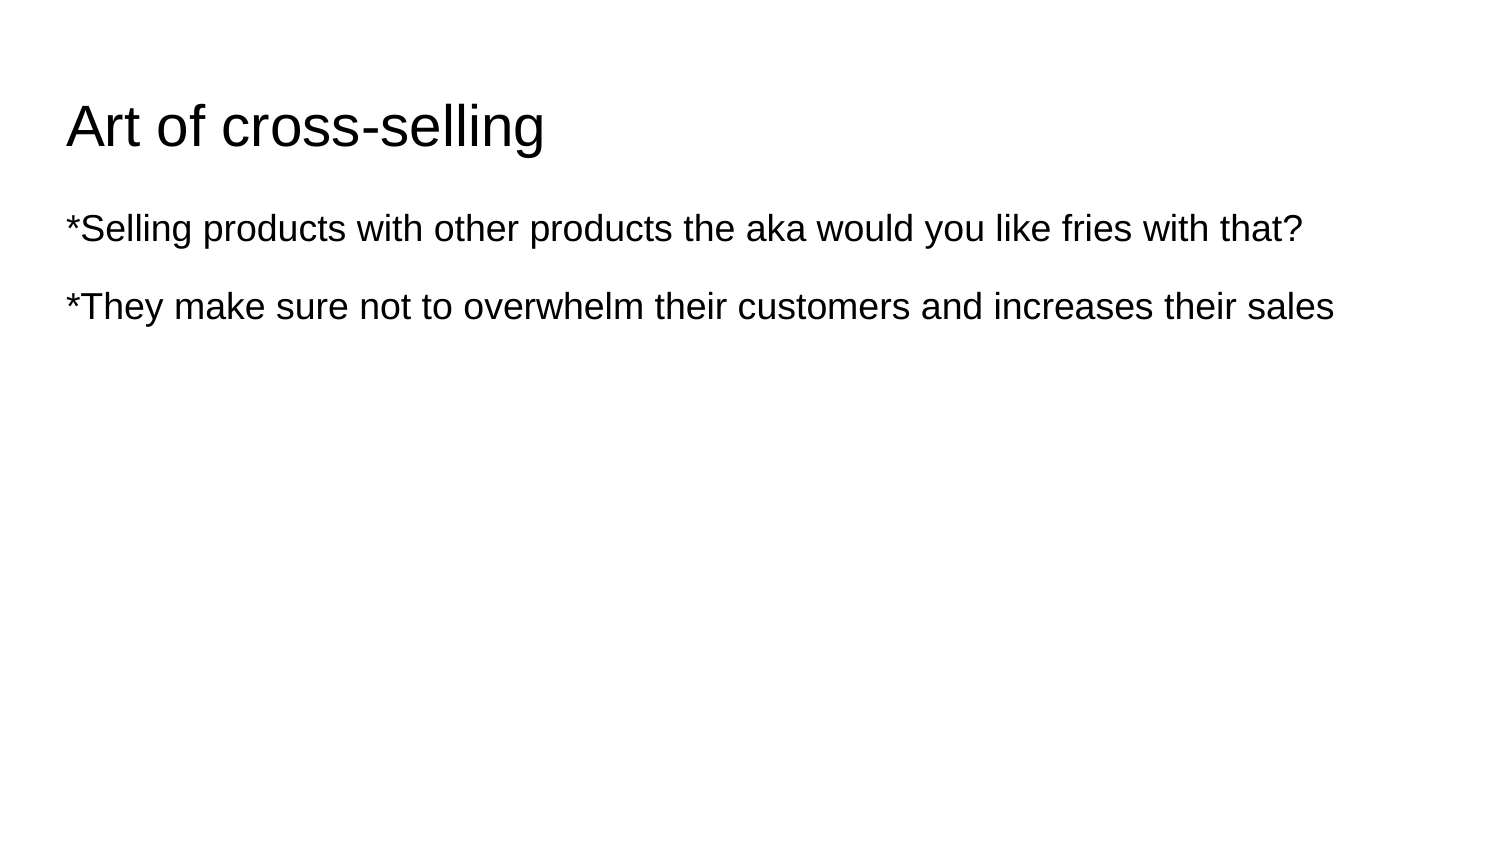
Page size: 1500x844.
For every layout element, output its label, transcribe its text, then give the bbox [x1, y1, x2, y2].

list *Selling products with other products the aka would you like fries with that? *They make sure not to overwhelm their customers and increases their sales [51, 189, 1449, 750]
title Art of cross-selling [51, 72, 1449, 167]
